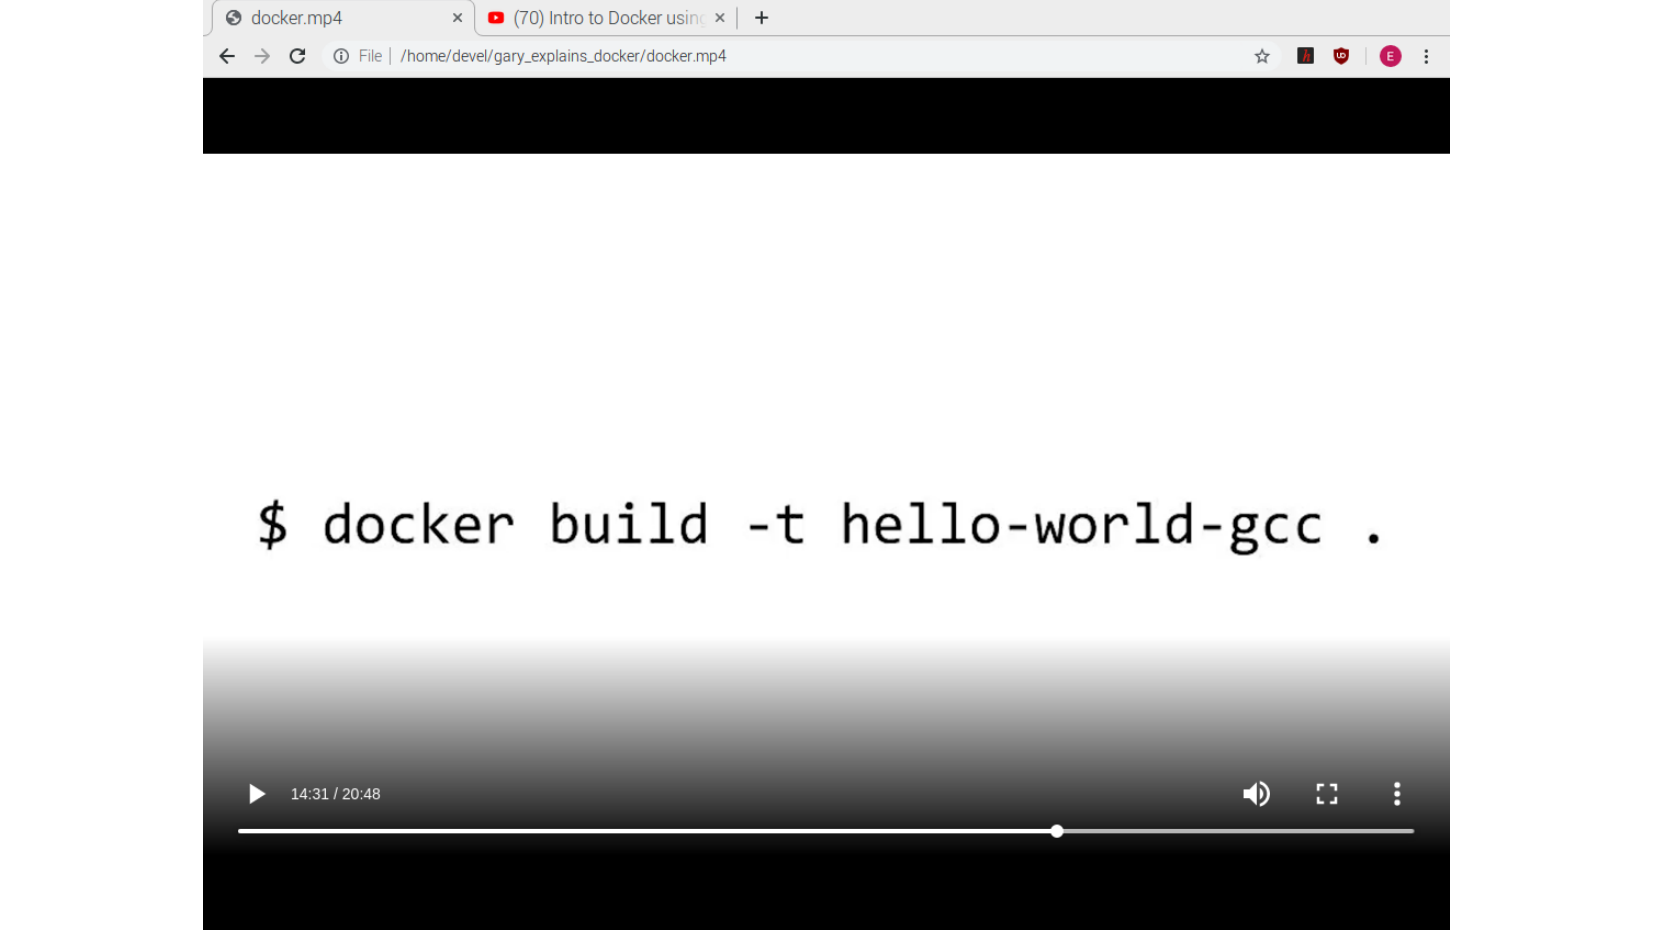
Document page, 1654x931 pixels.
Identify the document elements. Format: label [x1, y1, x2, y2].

picture [203, 0, 1450, 930]
